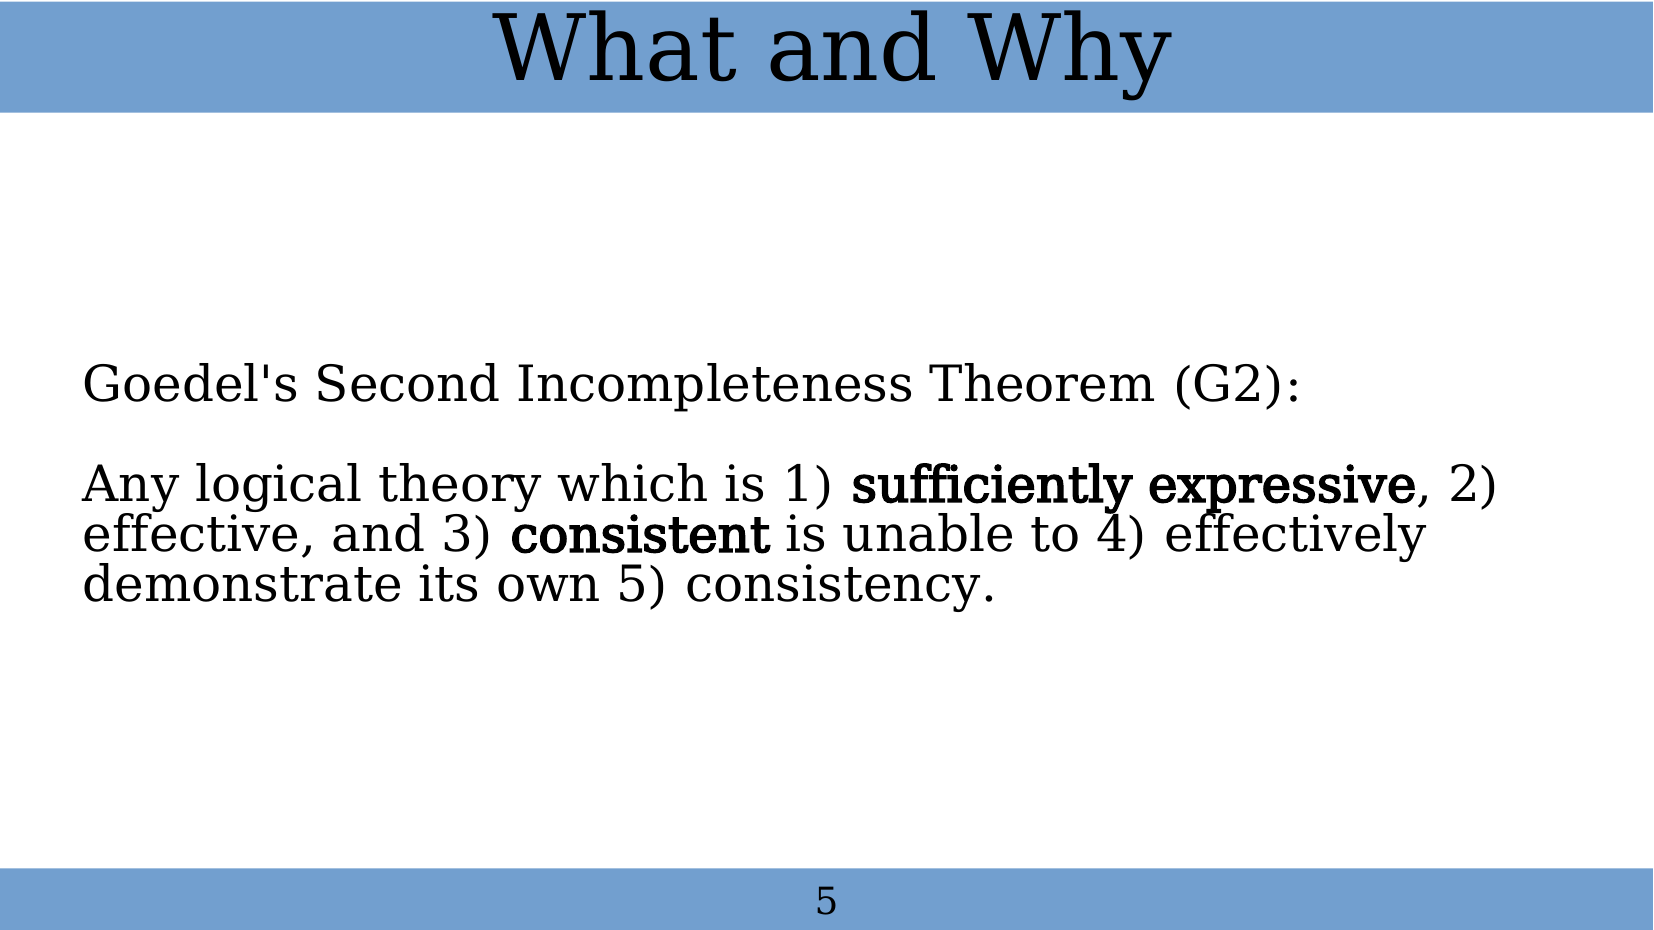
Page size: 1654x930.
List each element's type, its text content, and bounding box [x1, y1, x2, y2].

text_box What and Why [167, 0, 1498, 107]
text_box 5 [770, 877, 883, 930]
subtitle Goedel's Second Incompleteness Theorem (G2): Any logical theory which is 1) sufficiently expressive, 2) effective, and 3) consistent is unable to 4) effectively demonstrate its own 5) consistency. [82, 212, 1571, 763]
title [0, 1, 1653, 113]
text_box [0, 868, 1653, 930]
